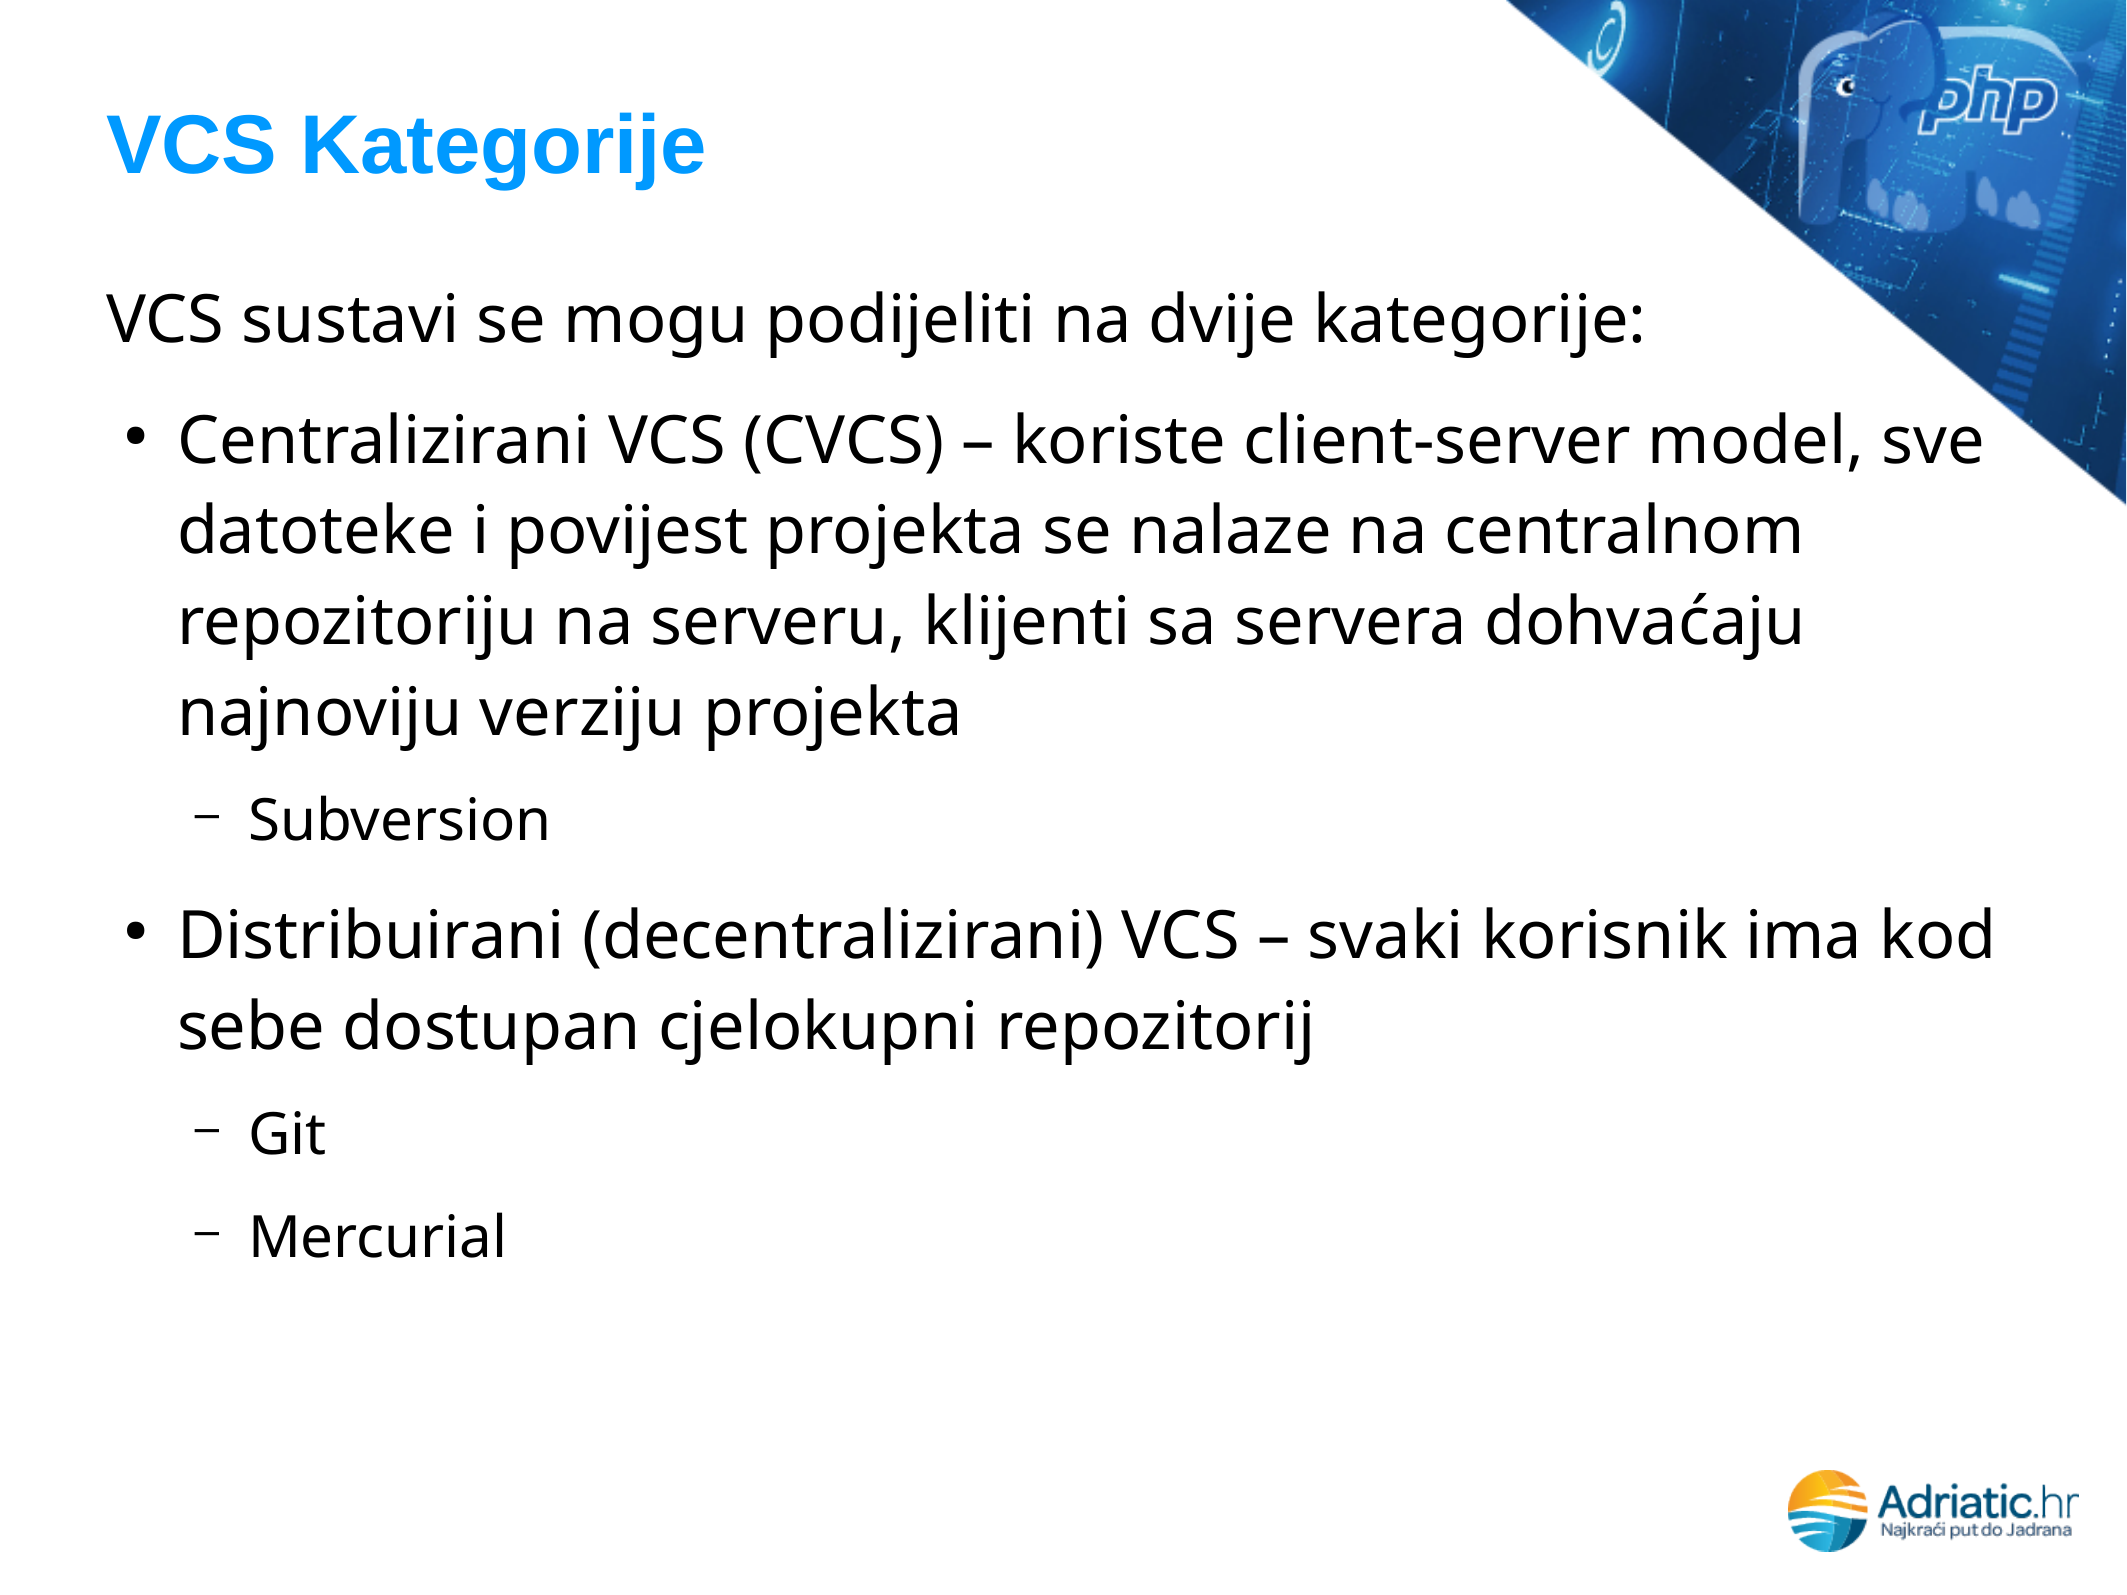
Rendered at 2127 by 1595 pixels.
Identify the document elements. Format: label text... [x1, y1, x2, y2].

picture [1505, 0, 2127, 625]
picture [1788, 1470, 2079, 1552]
list VCS sustavi se mogu podijeliti na dvije kategorije: Centralizirani VCS (CVCS) – koriste client-server model, sve datoteke i povijest projekta se nalaze na centralnom repozitoriju na serveru, klijenti sa servera dohvaćaju najnoviju verziju projekta Subversion Distribuirani (decentralizirani) VCS – svaki korisnik ima kod sebe dostupan cjelokupni repozitorij Git Mercurial [106, 271, 2020, 1453]
title VCS Kategorije [106, 70, 1630, 219]
